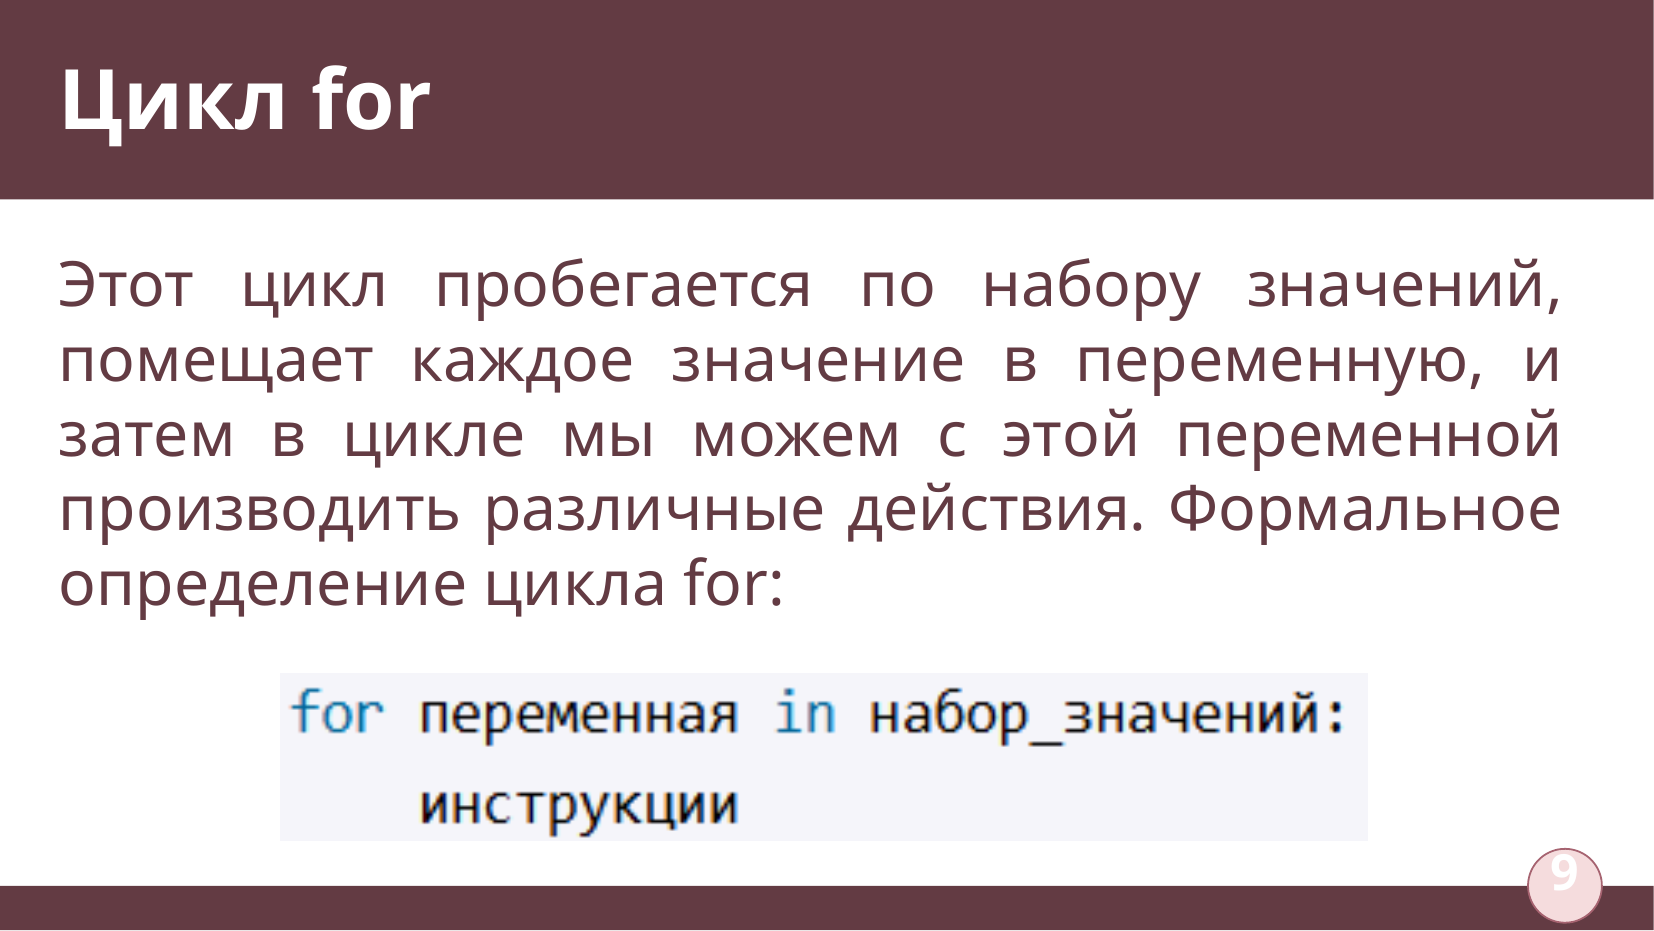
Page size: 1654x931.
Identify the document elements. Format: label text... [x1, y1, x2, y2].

picture [280, 673, 1368, 841]
list Этот цикл пробегается по набору значений, помещает каждое значение в переменную, и затем в цикле мы можем с этой переменной производить различные действия. Формальное определение цикла for: [59, 243, 1595, 623]
title Цикл for [59, 37, 1595, 155]
